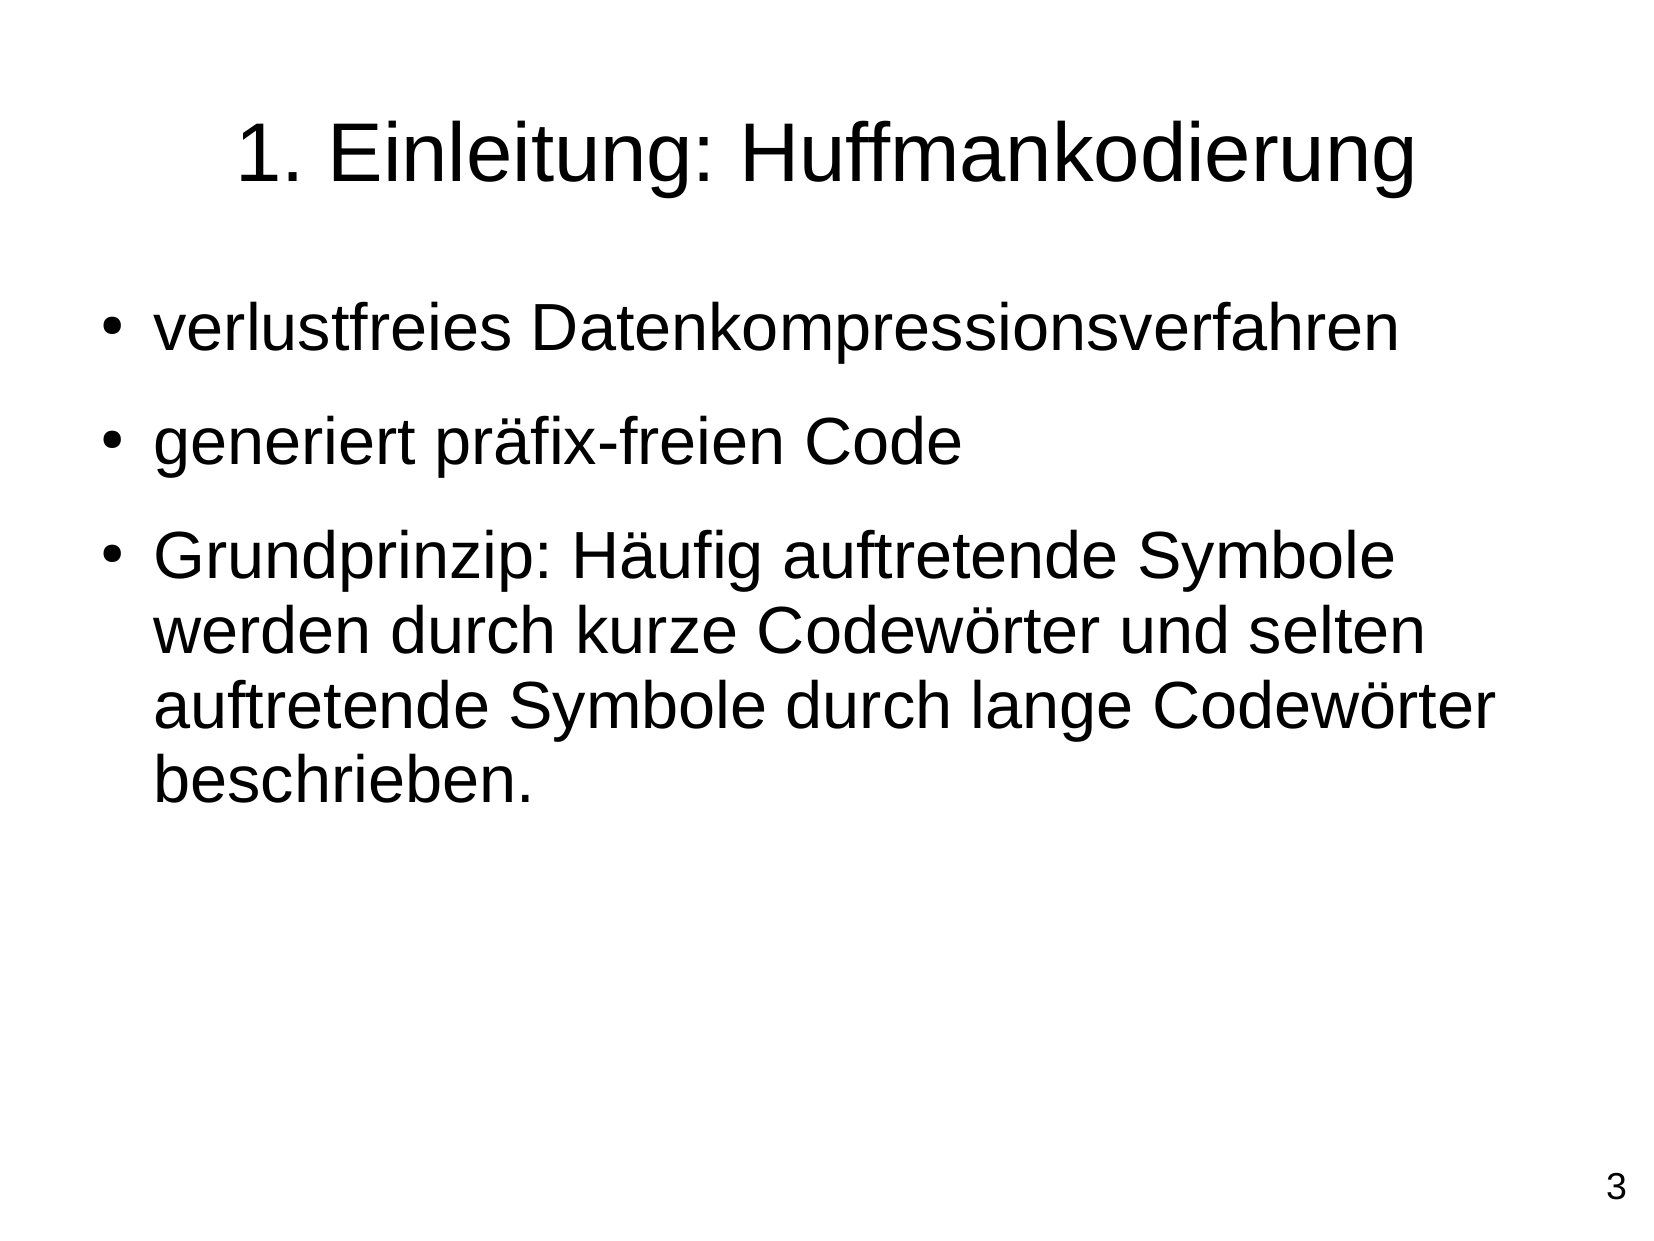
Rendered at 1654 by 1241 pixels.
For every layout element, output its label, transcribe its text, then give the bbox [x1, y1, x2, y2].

title 1. Einleitung: Huffmankodierung [82, 49, 1571, 257]
text_box <number> [1259, 1158, 1642, 1229]
list verlustfreies Datenkompressionsverfahren generiert präfix-freien Code Grundprinzip: Häufig auftretende Symbole werden durch kurze Codewörter und selten auftretende Symbole durch lange Codewörter beschrieben. [82, 290, 1571, 1010]
